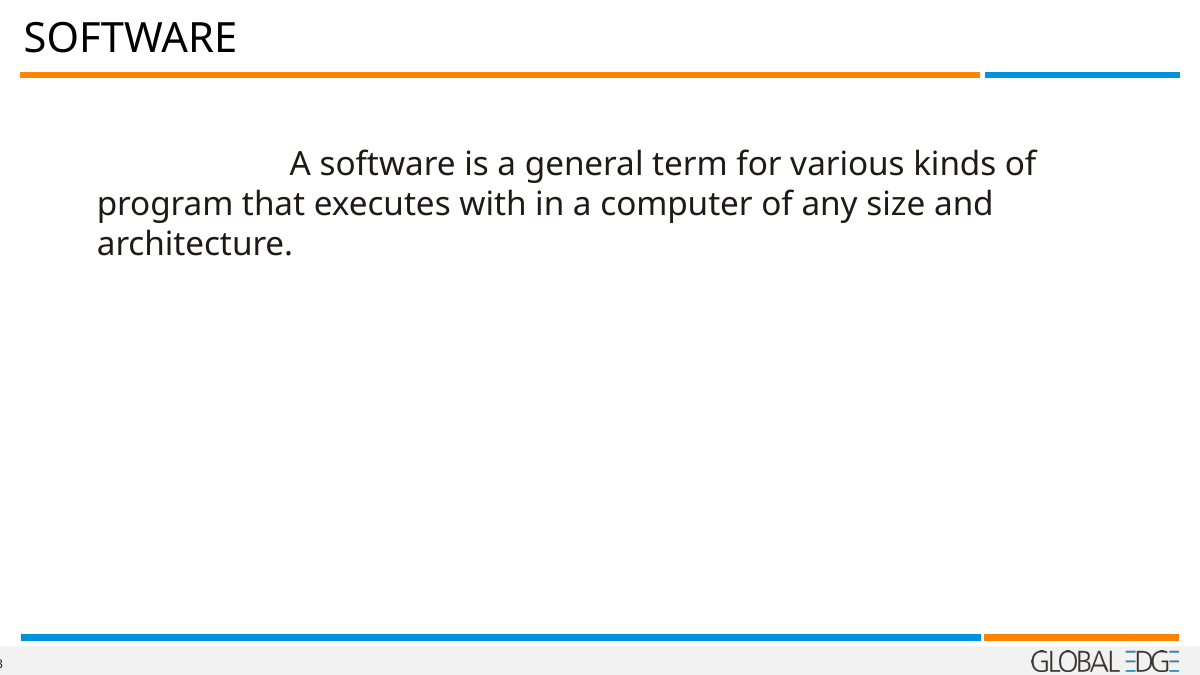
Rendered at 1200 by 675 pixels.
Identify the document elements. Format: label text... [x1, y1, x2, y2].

title SOFTWARE [12, 9, 1088, 63]
picture [1174, 650, 1179, 672]
list A software is a general term for various kinds of program that executes with in a computer of any size and architecture. [14, 136, 1174, 675]
